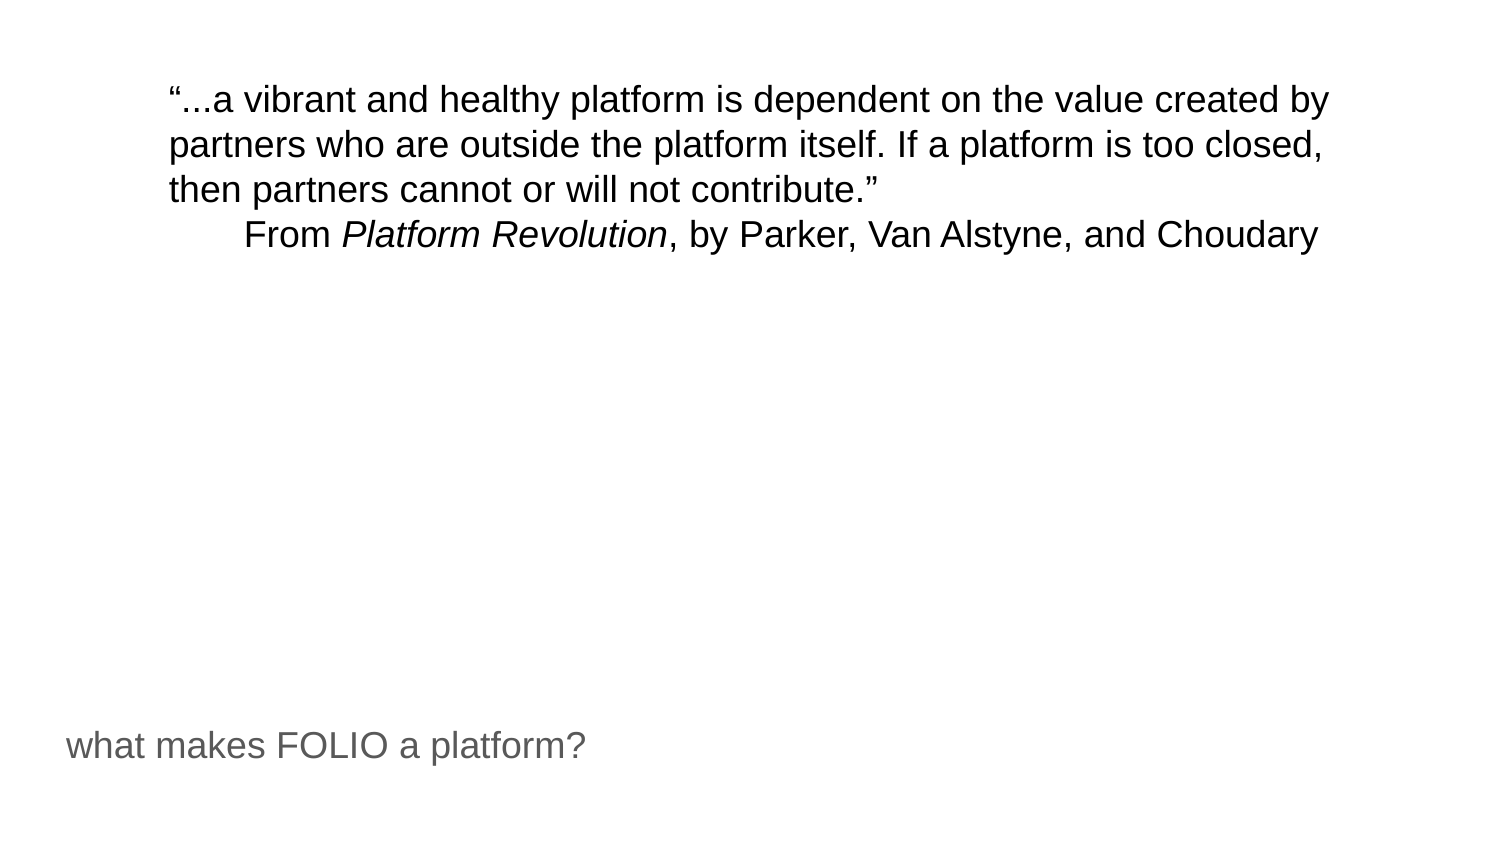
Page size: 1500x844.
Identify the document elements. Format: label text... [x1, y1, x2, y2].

list what makes FOLIO a platform? [51, 694, 1036, 794]
text_box “...a vibrant and healthy platform is dependent on the value created by partners who are outside the platform itself. If a platform is too closed, then partners cannot or will not contribute.” From Platform Revolution, by Parker, Van Alstyne, and Choudary [153, 59, 1347, 317]
